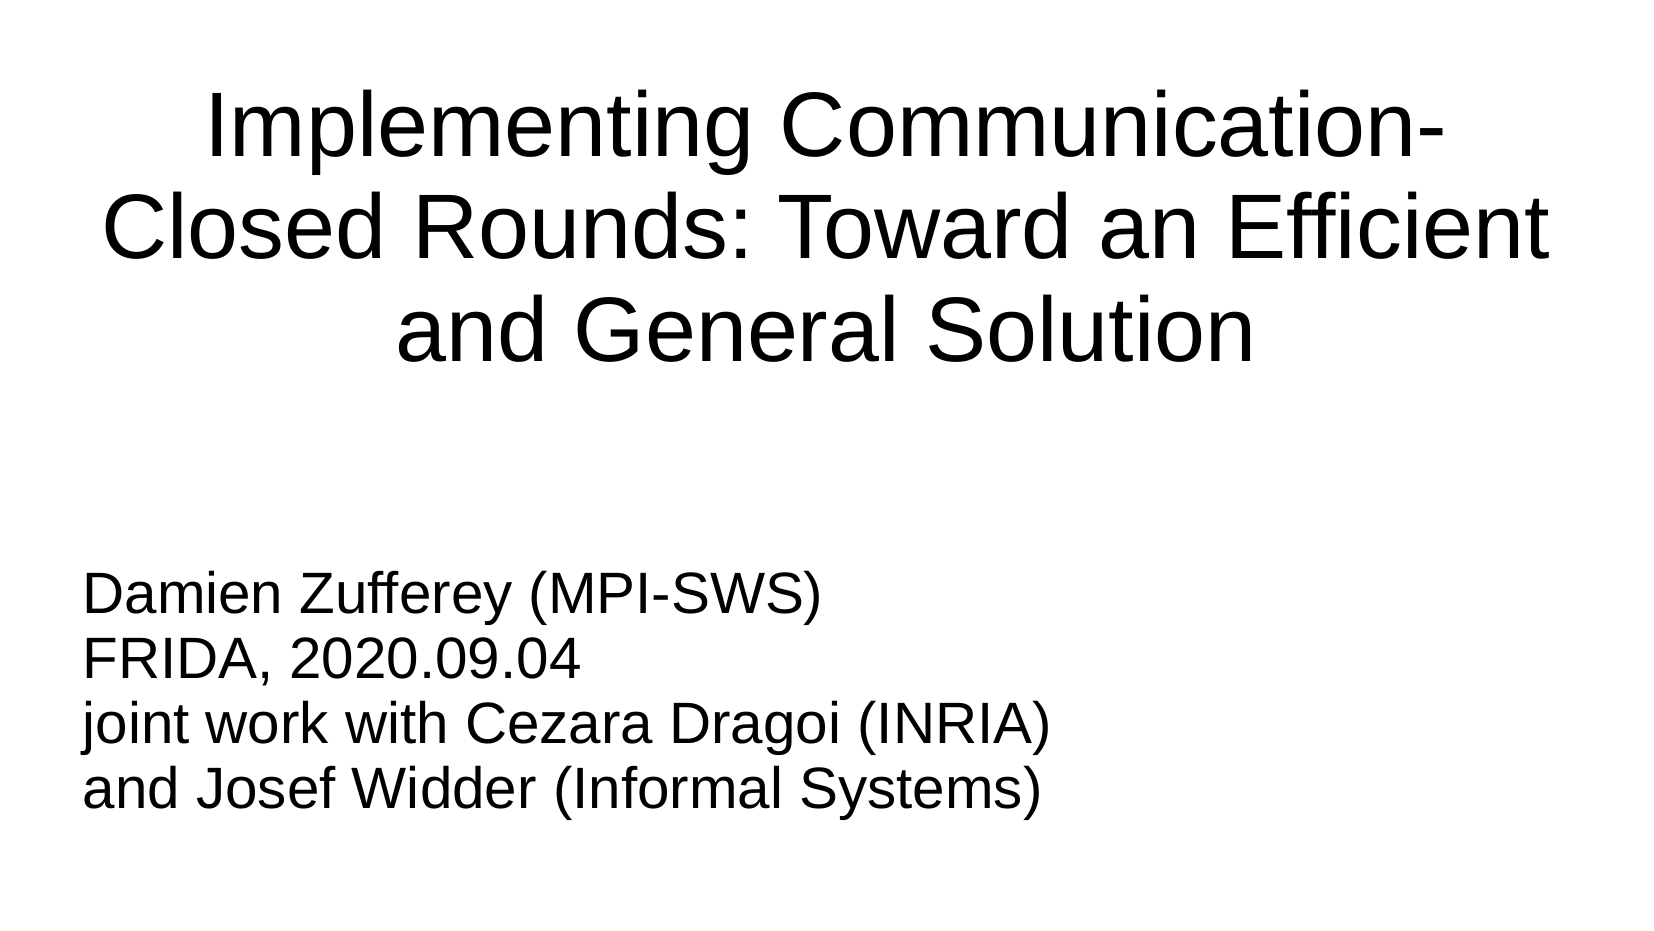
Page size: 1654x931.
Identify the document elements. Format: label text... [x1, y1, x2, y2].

title Implementing Communication-Closed Rounds: Toward an Efficient and General Solution [82, 73, 1571, 381]
subtitle Damien Zufferey (MPI-SWS) FRIDA, 2020.09.04 joint work with Cezara Dragoi (INRIA) and Josef Widder (Informal Systems) [82, 525, 1571, 858]
